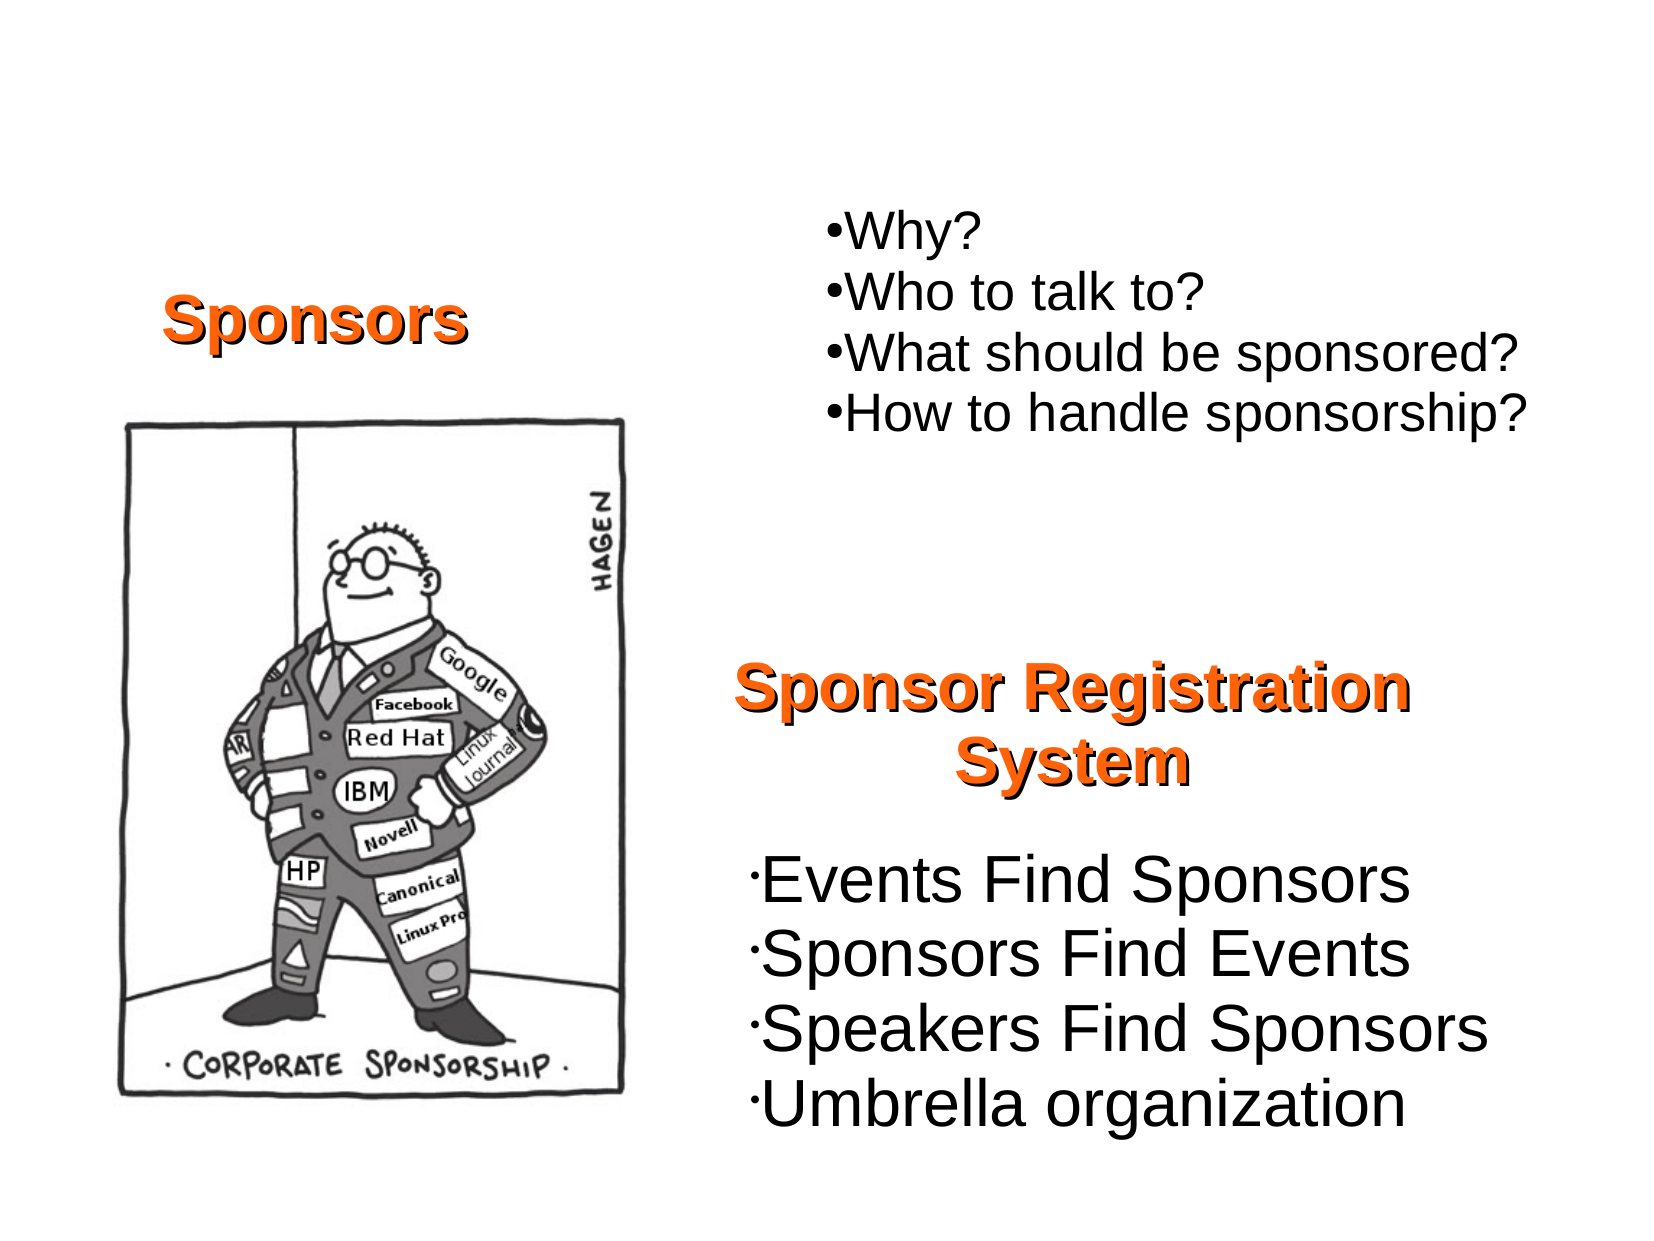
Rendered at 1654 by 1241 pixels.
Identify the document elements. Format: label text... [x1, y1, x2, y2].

text_box Sponsors [37, 187, 593, 451]
text_box Events Find Sponsors Sponsors Find Events Speakers Find Sponsors Umbrella organization [750, 825, 1538, 1158]
text_box Sponsor Registration System [682, 637, 1463, 810]
picture [112, 412, 632, 1108]
text_box Why? Who to talk to? What should be sponsored? How to handle sponsorship? [825, 187, 1576, 457]
